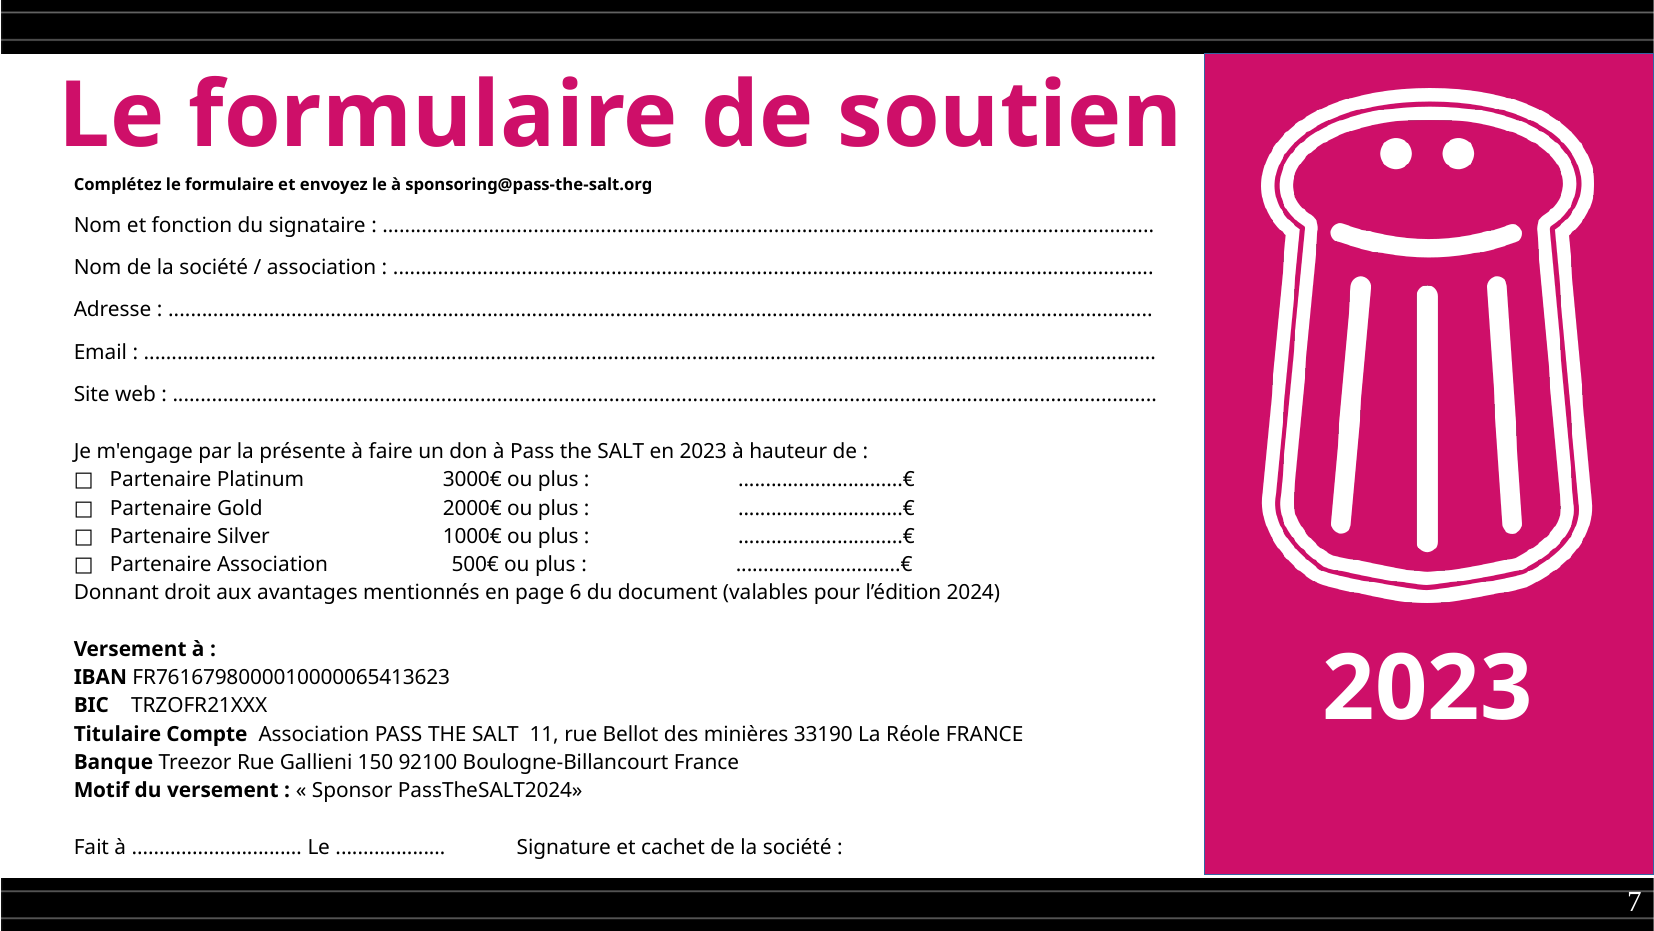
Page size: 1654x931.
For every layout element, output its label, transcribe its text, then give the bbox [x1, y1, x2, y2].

text_box Complétez le formulaire et envoyez le à sponsoring@pass-the-salt.org Nom et fonction du signataire : Nom de la société / association : Adresse : Email : Site web : Je m'engage par la présente à faire un don à Pass the SALT en 2023 à hauteur de : □ Partenaire Platinum 3000€ ou plus : ..............................€ □ Partenaire Gold 2000€ ou plus : ..............................€ □ Partenaire Silver 1000€ ou plus : ..............................€ □ Partenaire Association 500€ ou plus : ..............................€ Donnant droit aux avantages mentionnés en page 6 du document (valables pour l’édition 2024) Versement à : IBAN FR7616798000010000065413623 BIC TRZOFR21XXX Titulaire Compte Association PASS THE SALT 11, rue Bellot des minières 33190 La Réole FRANCE Banque Treezor Rue Gallieni 150 92100 Boulogne-Billancourt France Motif du versement : « Sponsor PassTheSALT2024» Fait à ............................… Le ....…….......… Signature et cachet de la société : [59, 165, 1642, 882]
picture [1, 878, 1654, 931]
text_box [1204, 53, 1654, 875]
picture [1, 0, 1654, 54]
title 2023 [1322, 606, 1548, 762]
title Le formulaire de soutien [59, 33, 1548, 165]
picture [1261, 88, 1594, 603]
